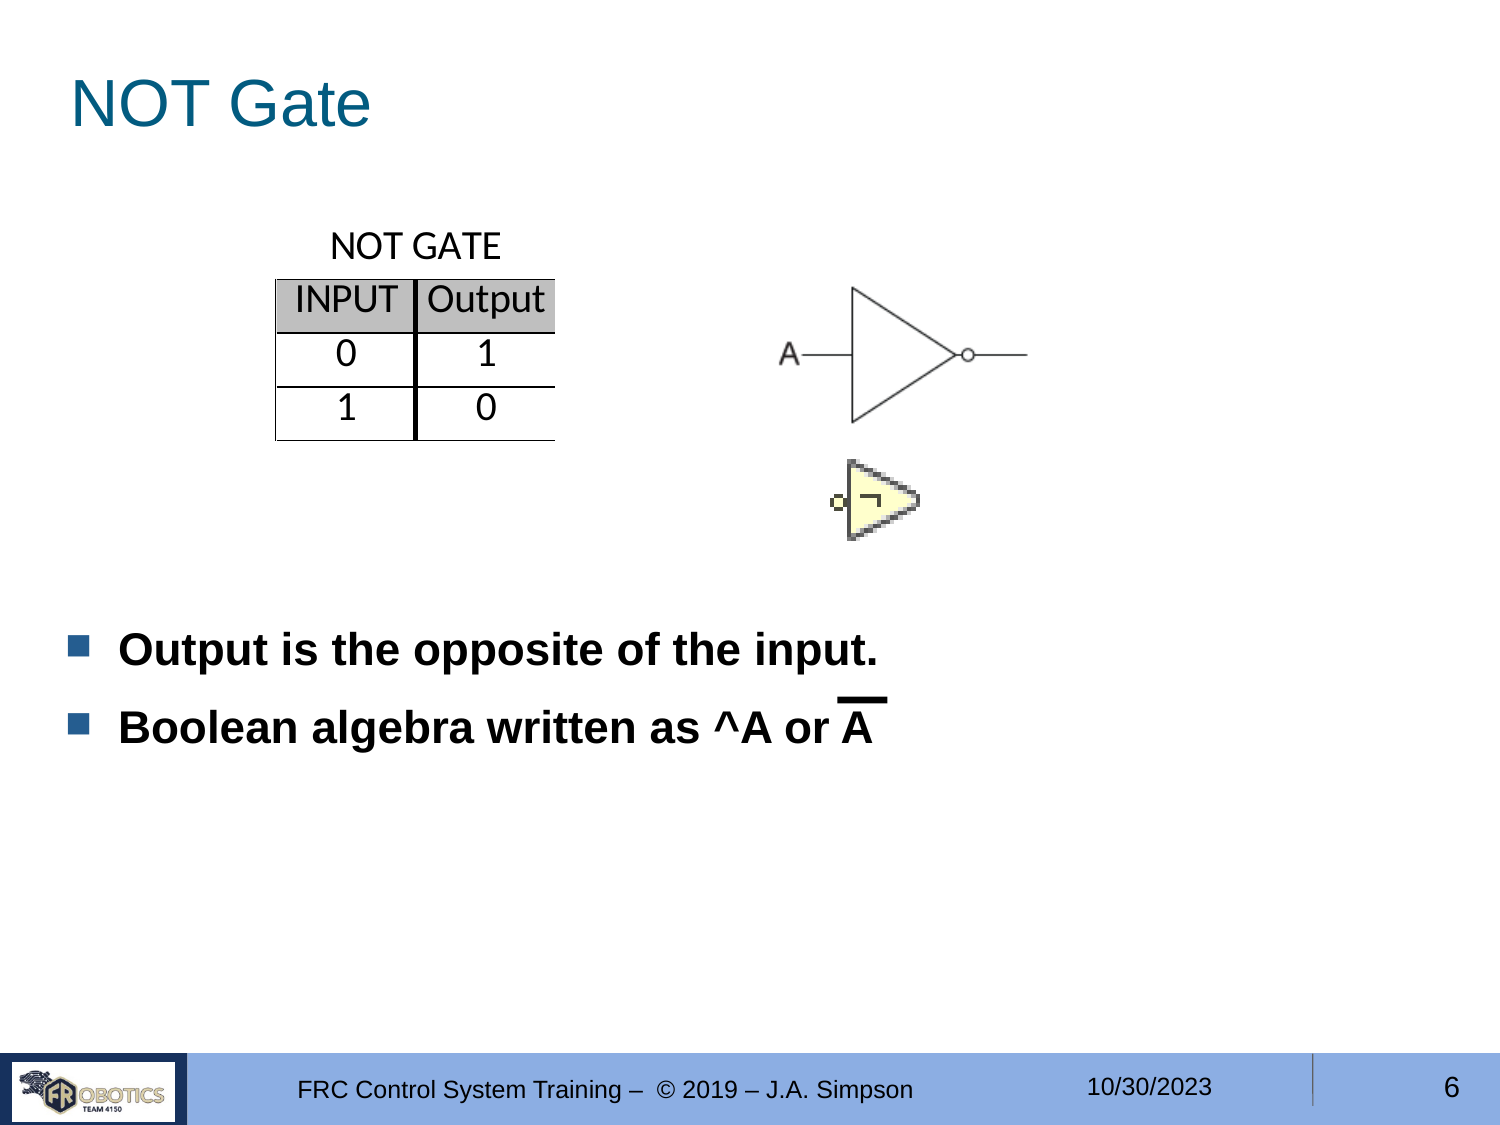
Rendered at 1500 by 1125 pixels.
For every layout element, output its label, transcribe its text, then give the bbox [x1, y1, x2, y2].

picture [748, 251, 1031, 572]
picture [275, 224, 557, 442]
title NOT Gate [55, 52, 1443, 148]
slide_number <number> [1337, 1072, 1475, 1100]
list Output is the opposite of the input. Boolean algebra written as ^A or A [55, 612, 1340, 973]
picture [12, 1062, 175, 1122]
footer FRC Control System Training – © 2019 – J.A. Simpson [225, 1074, 988, 1103]
slide_number 10/30/2023 [1012, 1071, 1288, 1100]
